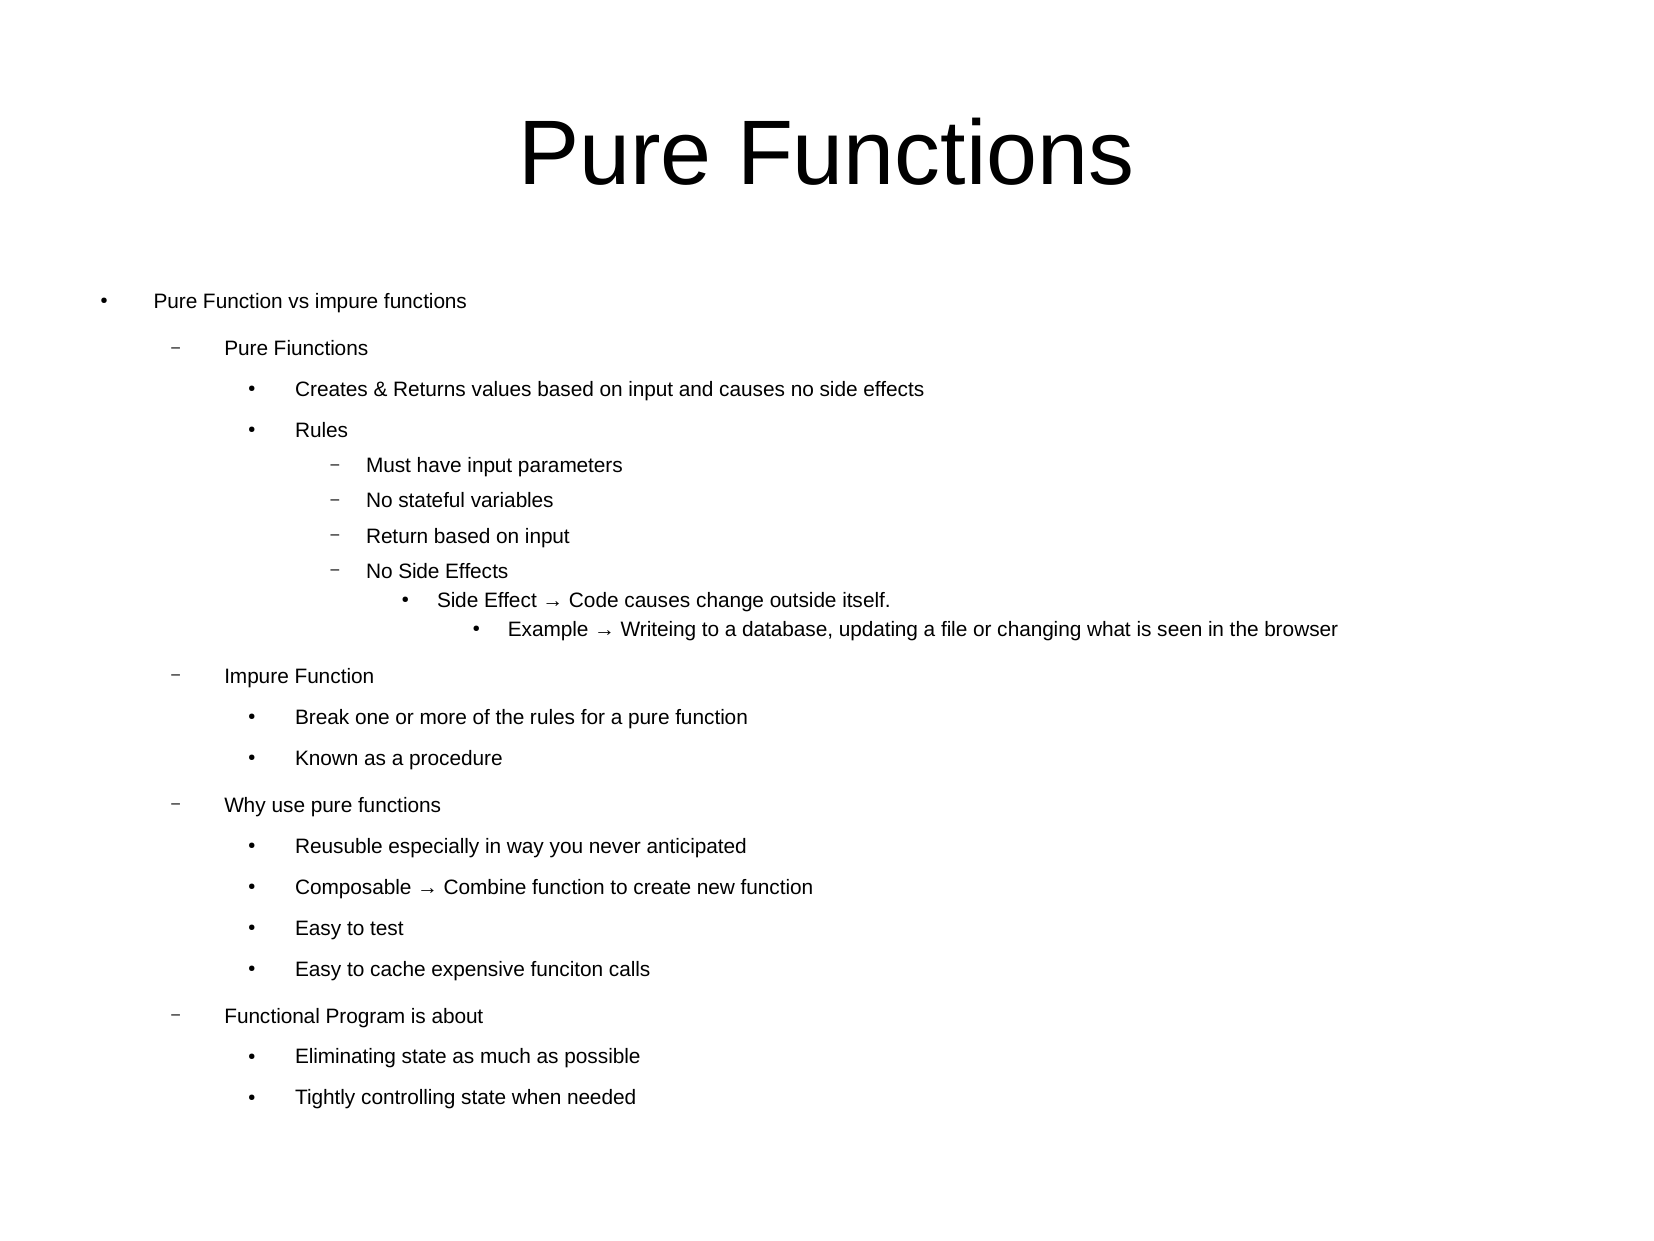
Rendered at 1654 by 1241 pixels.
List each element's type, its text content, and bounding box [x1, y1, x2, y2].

list Pure Function vs impure functions Pure Fiunctions Creates & Returns values based on input and causes no side effects Rules Must have input parameters No stateful variables Return based on input No Side Effects Side Effect → Code causes change outside itself. Example → Writeing to a database, updating a file or changing what is seen in the browser Impure Function Break one or more of the rules for a pure function Known as a procedure Why use pure functions Reusuble especially in way you never anticipated Composable → Combine function to create new function Easy to test Easy to cache expensive funciton calls Functional Program is about Eliminating state as much as possible Tightly controlling state when needed [82, 290, 1560, 1229]
title Pure Functions [82, 49, 1571, 257]
